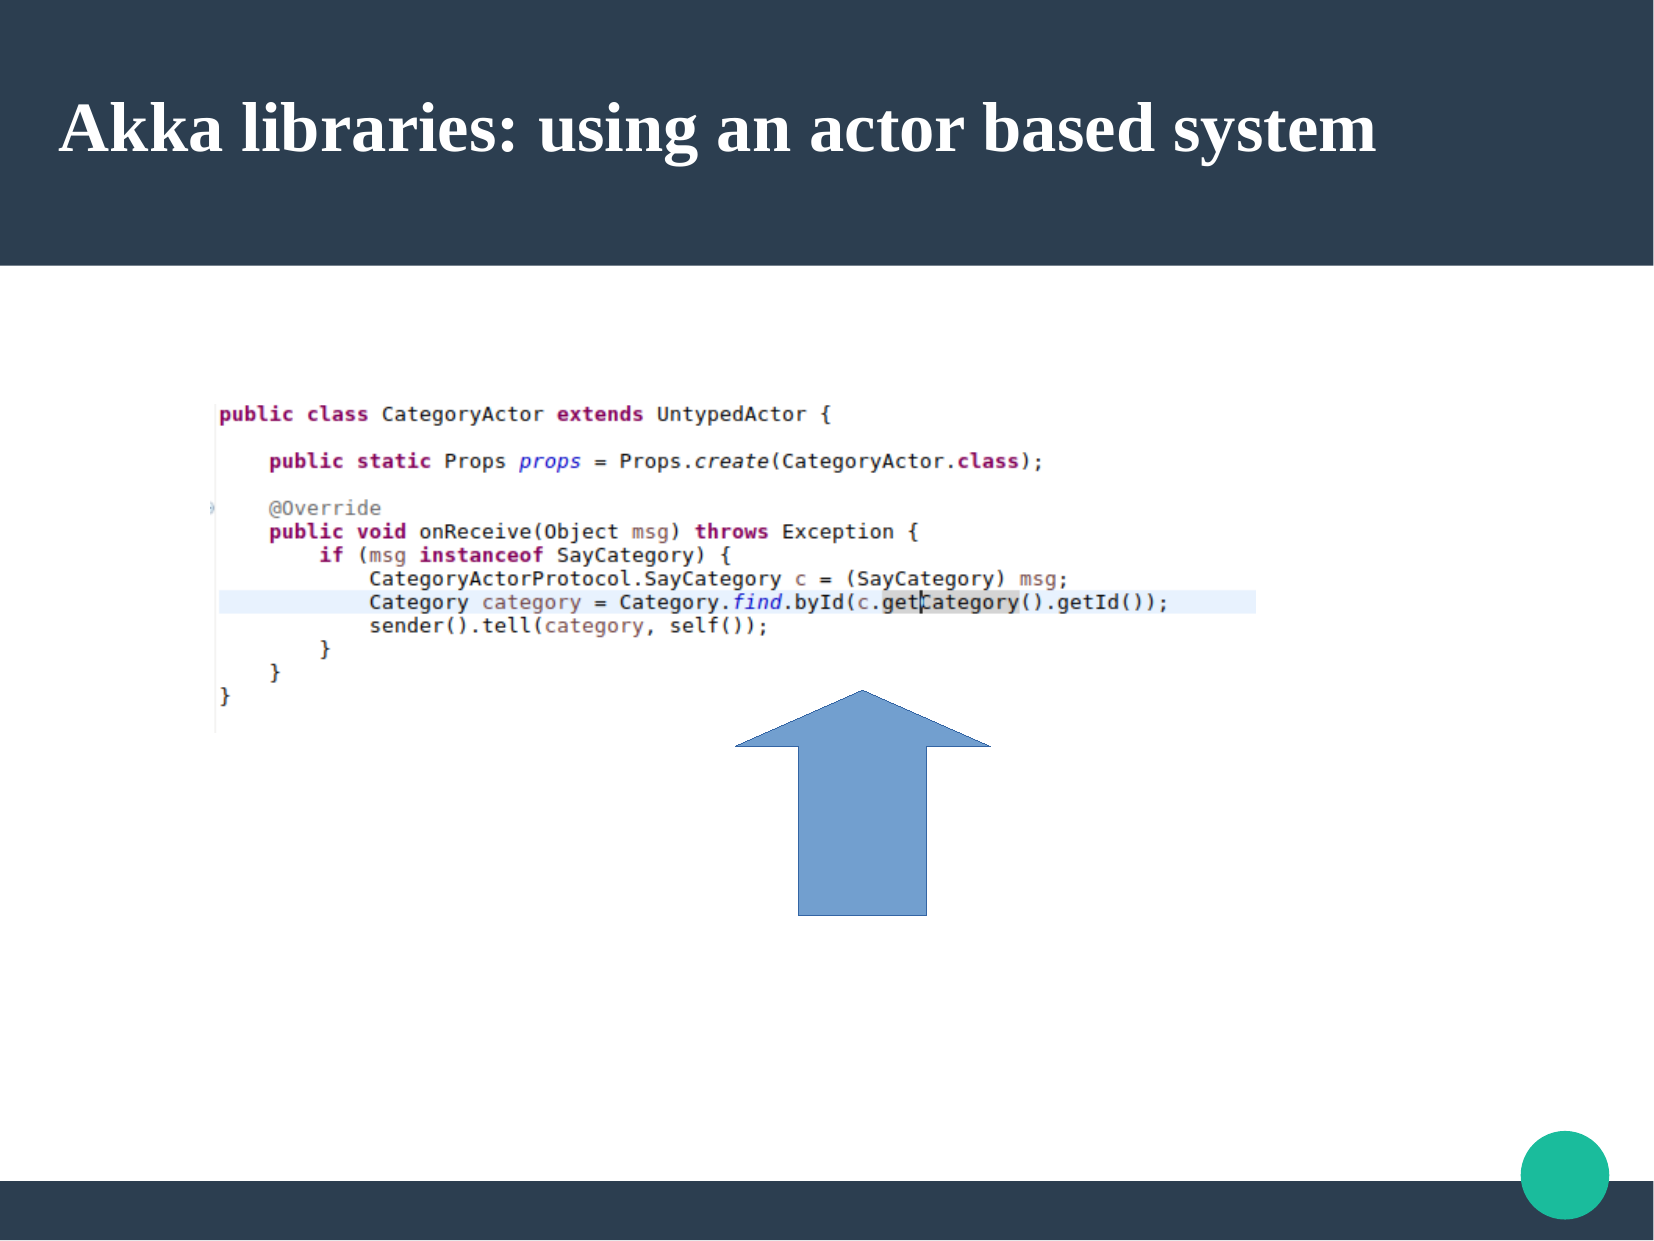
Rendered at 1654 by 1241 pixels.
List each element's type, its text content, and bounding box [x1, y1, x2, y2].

picture [210, 404, 1256, 734]
title Akka libraries: using an actor based system [59, 49, 1595, 207]
text_box [735, 690, 991, 916]
